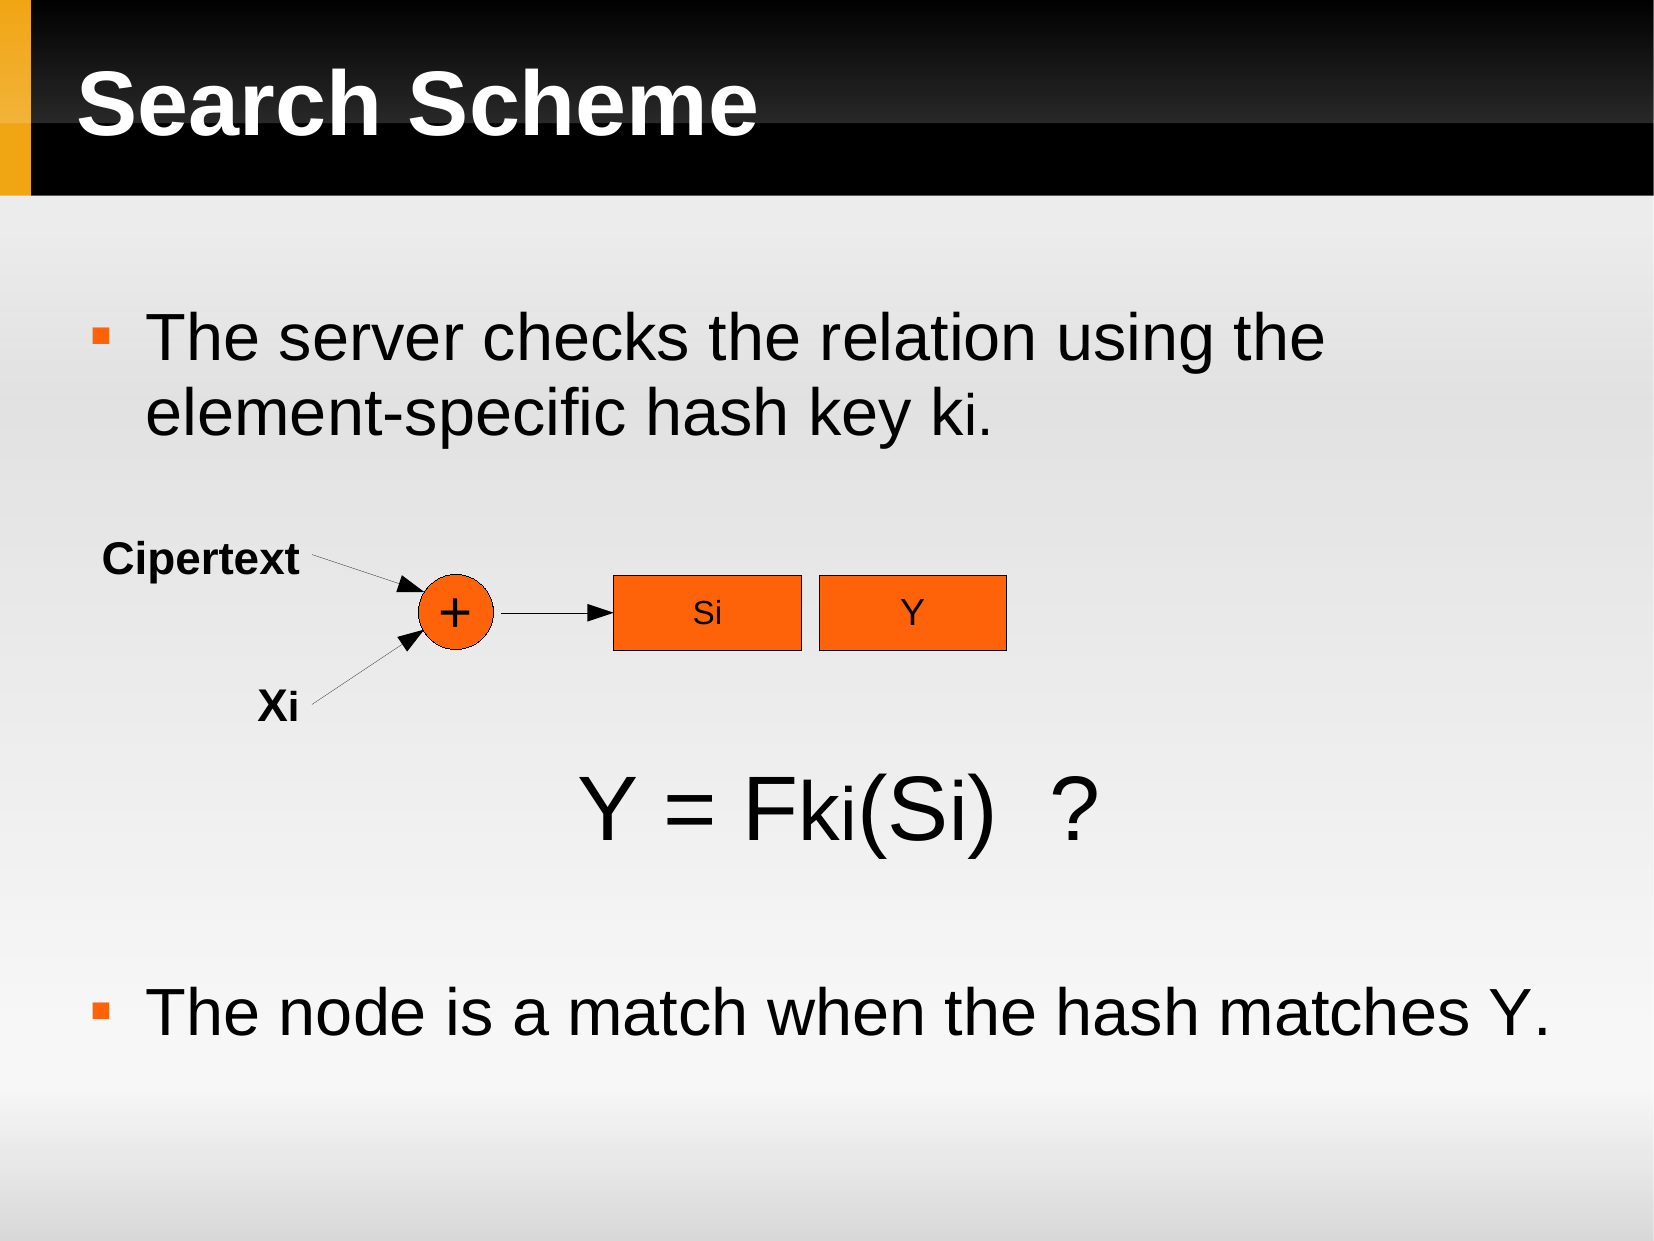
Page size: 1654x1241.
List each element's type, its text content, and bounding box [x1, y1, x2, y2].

text_box The server checks the relation using the element-specific hash key ki. [75, 300, 1576, 450]
text_box The node is a match when the hash matches Y. [75, 975, 1576, 1050]
text_box Y [819, 575, 1007, 651]
title Search Scheme [76, 0, 1565, 208]
text_box Y = Fki(Si) ? [562, 750, 1226, 868]
text_box Si [613, 575, 802, 651]
text_box Xi [242, 672, 318, 740]
text_box + [418, 574, 494, 650]
picture [0, 0, 1654, 1241]
text_box Cipertext [86, 525, 318, 593]
